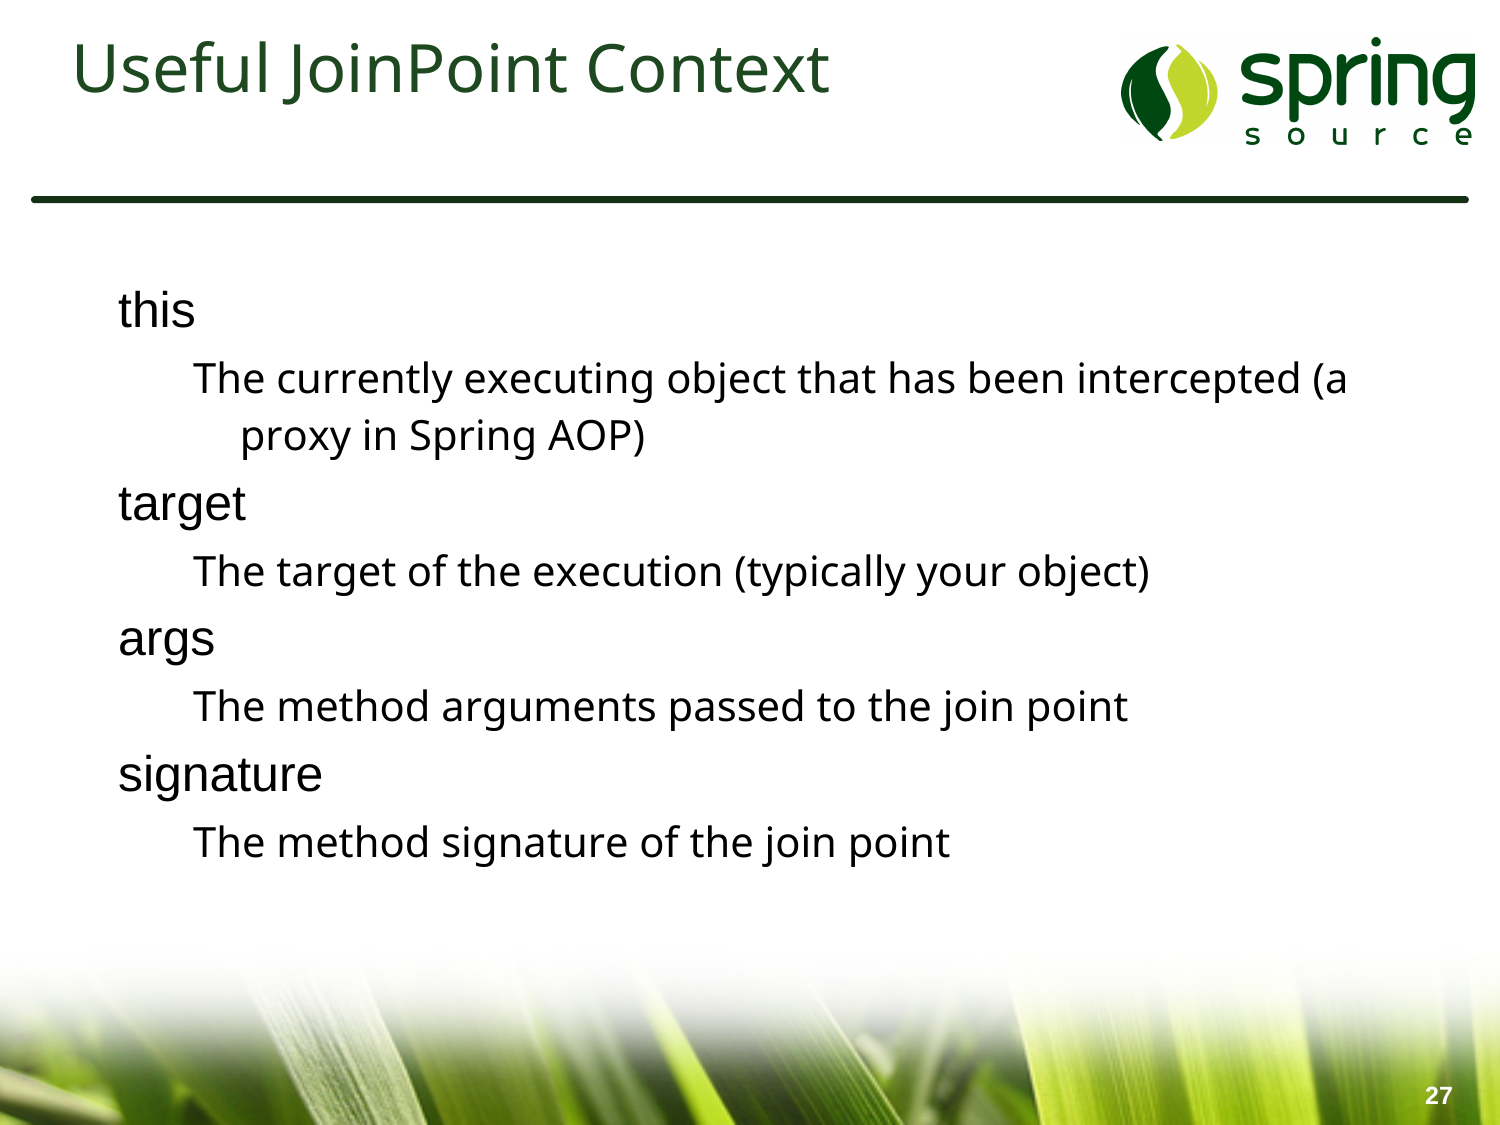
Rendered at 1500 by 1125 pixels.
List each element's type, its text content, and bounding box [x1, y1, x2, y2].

picture [1121, 37, 1475, 145]
title Useful JoinPoint Context [56, 13, 1089, 176]
list this The currently executing object that has been intercepted (a proxy in Spring AOP) target The target of the execution (typically your object) args The method arguments passed to the join point signature The method signature of the join point [103, 275, 1394, 938]
picture [0, 944, 1500, 1125]
